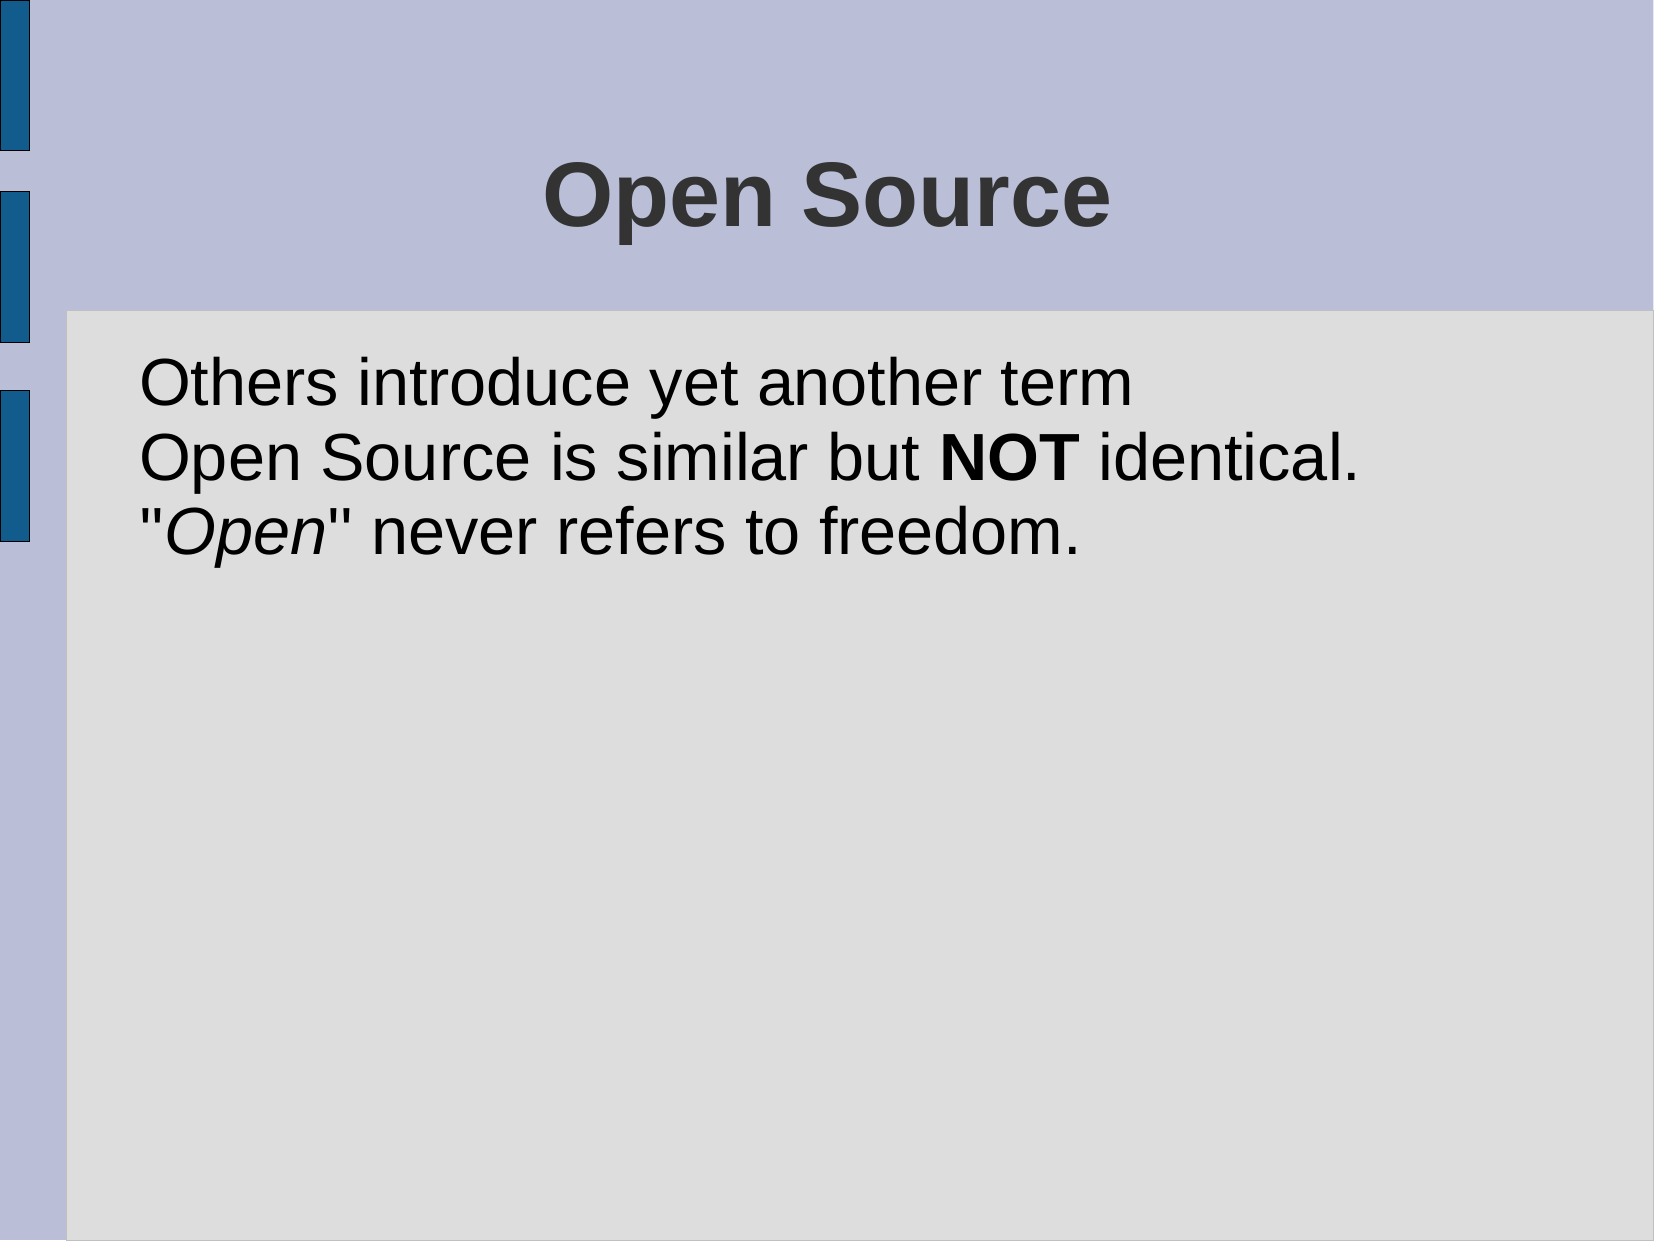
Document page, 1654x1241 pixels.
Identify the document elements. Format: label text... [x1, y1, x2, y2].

list Others introduce yet another term Open Source is similar but NOT identical. ''Open'' never refers to freedom. [121, 344, 1534, 1112]
title Open Source [121, 98, 1534, 291]
